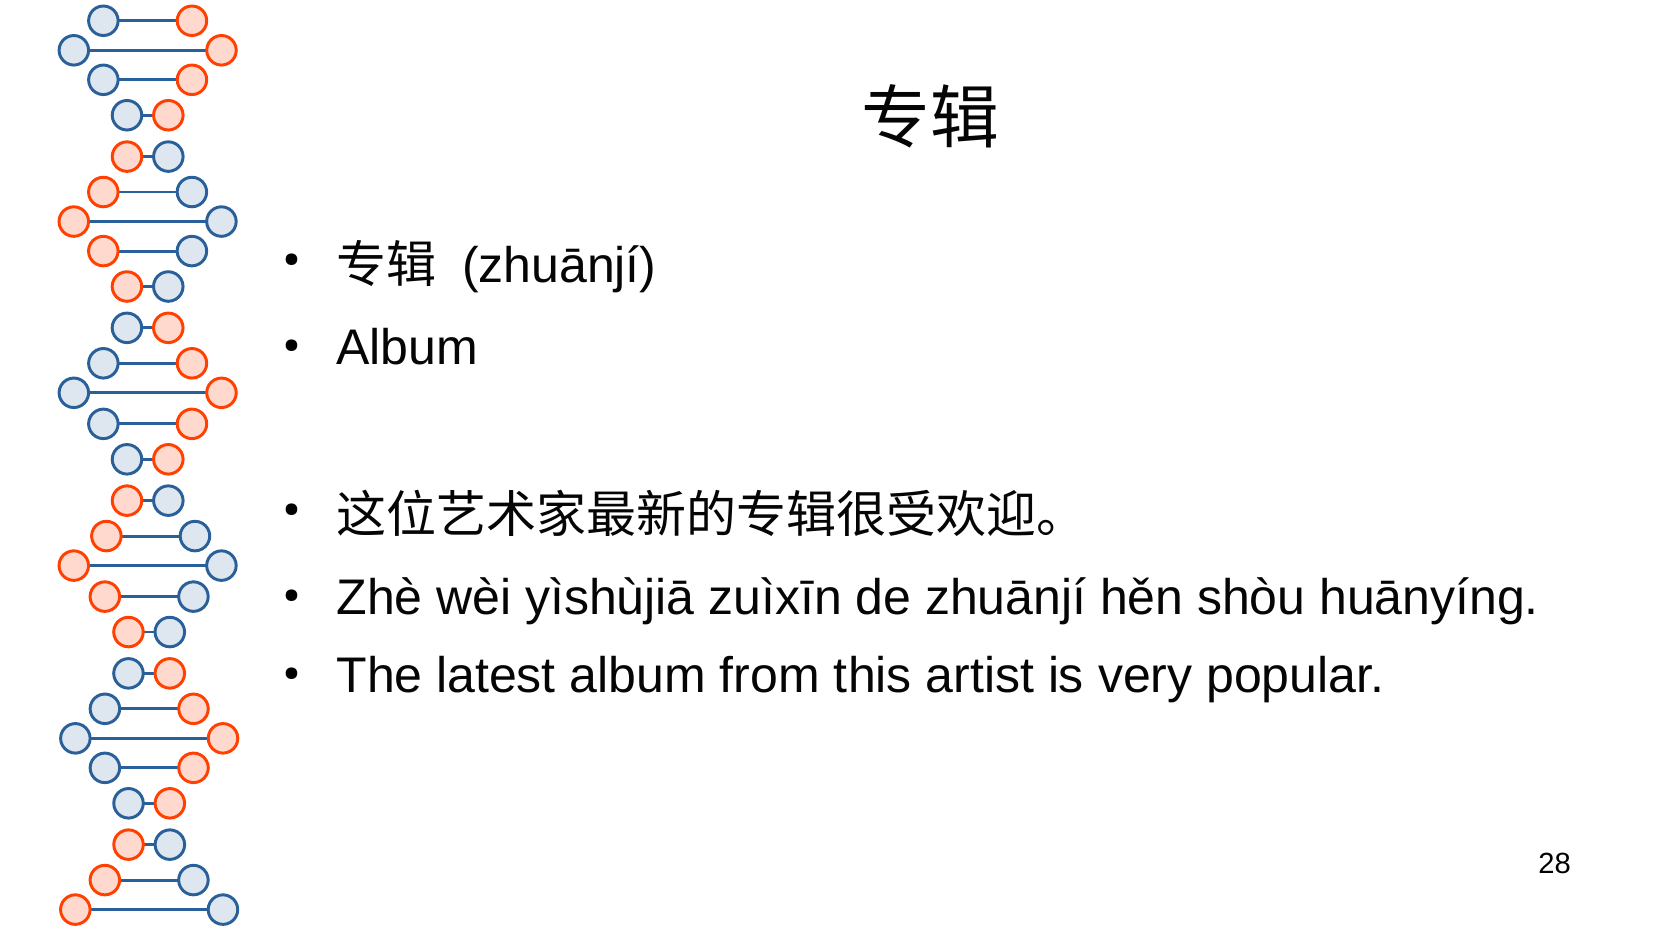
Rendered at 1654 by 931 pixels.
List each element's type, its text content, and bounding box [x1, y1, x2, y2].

title 专辑 [265, 35, 1595, 189]
list 专辑 (zhuānjí) Album 这位艺术家最新的专辑很受欢迎。 Zhè wèi yìshùjiā zuìxīn de zhuānjí hěn shòu huānyíng. The latest album from this artist is very popular. [265, 224, 1595, 764]
